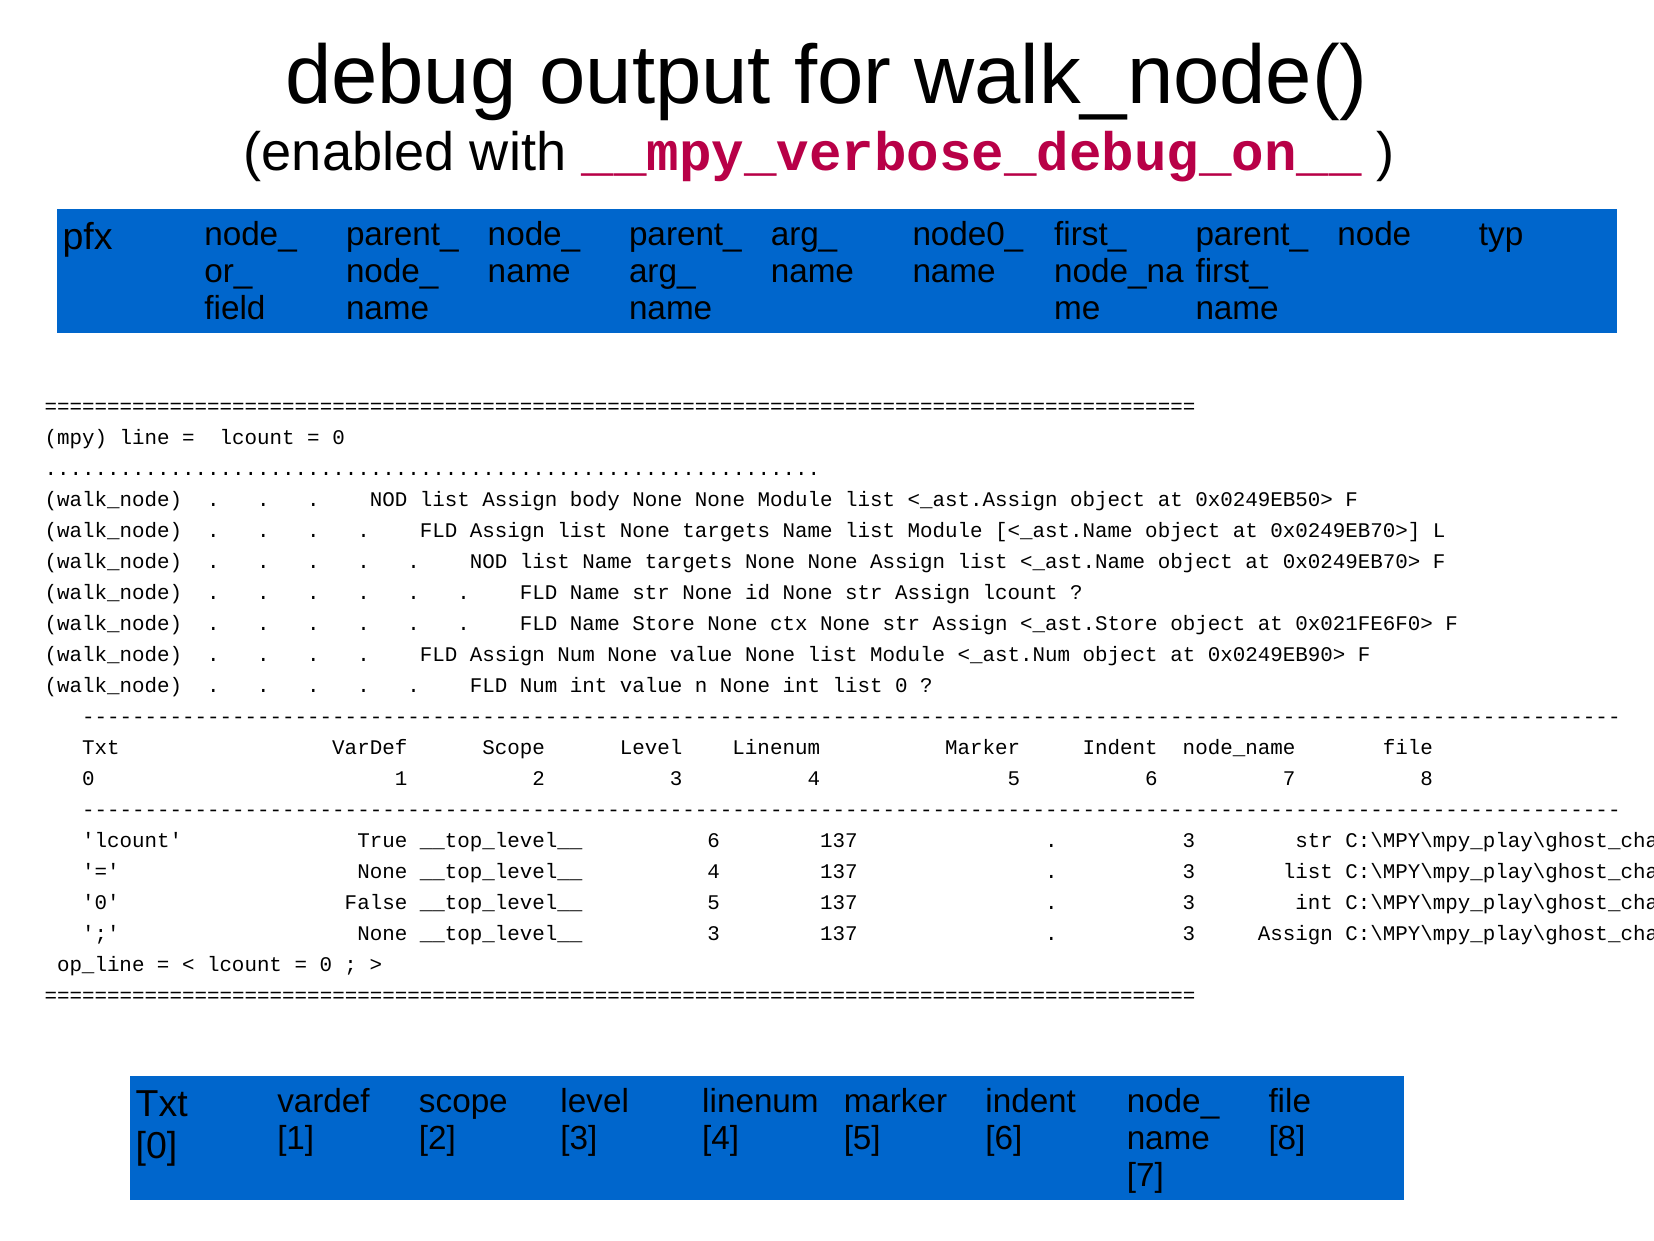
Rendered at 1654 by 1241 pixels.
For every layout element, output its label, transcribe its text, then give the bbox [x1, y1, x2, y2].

table_header node_ name [7] [1121, 1076, 1263, 1200]
table_header pfx [57, 209, 198, 333]
table_header vardef [1] [271, 1076, 413, 1200]
table_header parent_node_ name [340, 209, 482, 333]
table_header node [1331, 209, 1473, 333]
table_header indent [6] [979, 1076, 1121, 1200]
table_header marker [5] [838, 1076, 979, 1200]
table_header Txt [0] [130, 1076, 271, 1200]
title debug output for walk_node() (enabled with __mpy_verbose_debug_on__ ) [82, 28, 1571, 187]
table_header typ [1473, 209, 1617, 333]
table_header linenum [4] [696, 1076, 838, 1200]
list ============================================================================================ (mpy) line = lcount = 0 .............................................................. (walk_node) . . . NOD list Assign body None None Module list <_ast.Assign object at 0x0249EB50> F (walk_node) . . . . FLD Assign list None targets Name list Module [<_ast.Name object at 0x0249EB70>] L (walk_node) . . . . . NOD list Name targets None None Assign list <_ast.Name object at 0x0249EB70> F (walk_node) . . . . . . FLD Name str None id None str Assign lcount ? (walk_node) . . . . . . FLD Name Store None ctx None str Assign <_ast.Store object at 0x021FE6F0> F (walk_node) . . . . FLD Assign Num None value None list Module <_ast.Num object at 0x0249EB90> F (walk_node) . . . . . FLD Num int value n None int list 0 ? --------------------------------------------------------------------------------------------------------------------------- Txt VarDef Scope Level Linenum Marker Indent node_name file 0 1 2 3 4 5 6 7 8 --------------------------------------------------------------------------------------------------------------------------- 'lcount' True __top_level__ 6 137 . 3 str C:\MPY\mpy_play\ghost_chaser3_tmp1.mpy '=' None __top_level__ 4 137 . 3 list C:\MPY\mpy_play\ghost_chaser3_tmp1.mpy '0' False __top_level__ 5 137 . 3 int C:\MPY\mpy_play\ghost_chaser3_tmp1.mpy ';' None __top_level__ 3 137 . 3 Assign C:\MPY\mpy_play\ghost_chaser3_tmp1.mpy op_line = < lcount = 0 ; > ============================================================================================ [44, 334, 1654, 1031]
table_header parent_arg_ name [623, 209, 765, 333]
table_header parent_ first_ name [1190, 209, 1331, 333]
table_header node0_ name [907, 209, 1048, 333]
table_header scope [2] [413, 1076, 555, 1200]
table_header level [3] [555, 1076, 696, 1200]
table_header first_ node_name [1048, 209, 1190, 333]
table_header arg_ name [765, 209, 907, 333]
table_header file [8] [1263, 1076, 1404, 1200]
table_header node_ or_ field [198, 209, 340, 333]
table_header node_ name [482, 209, 623, 333]
